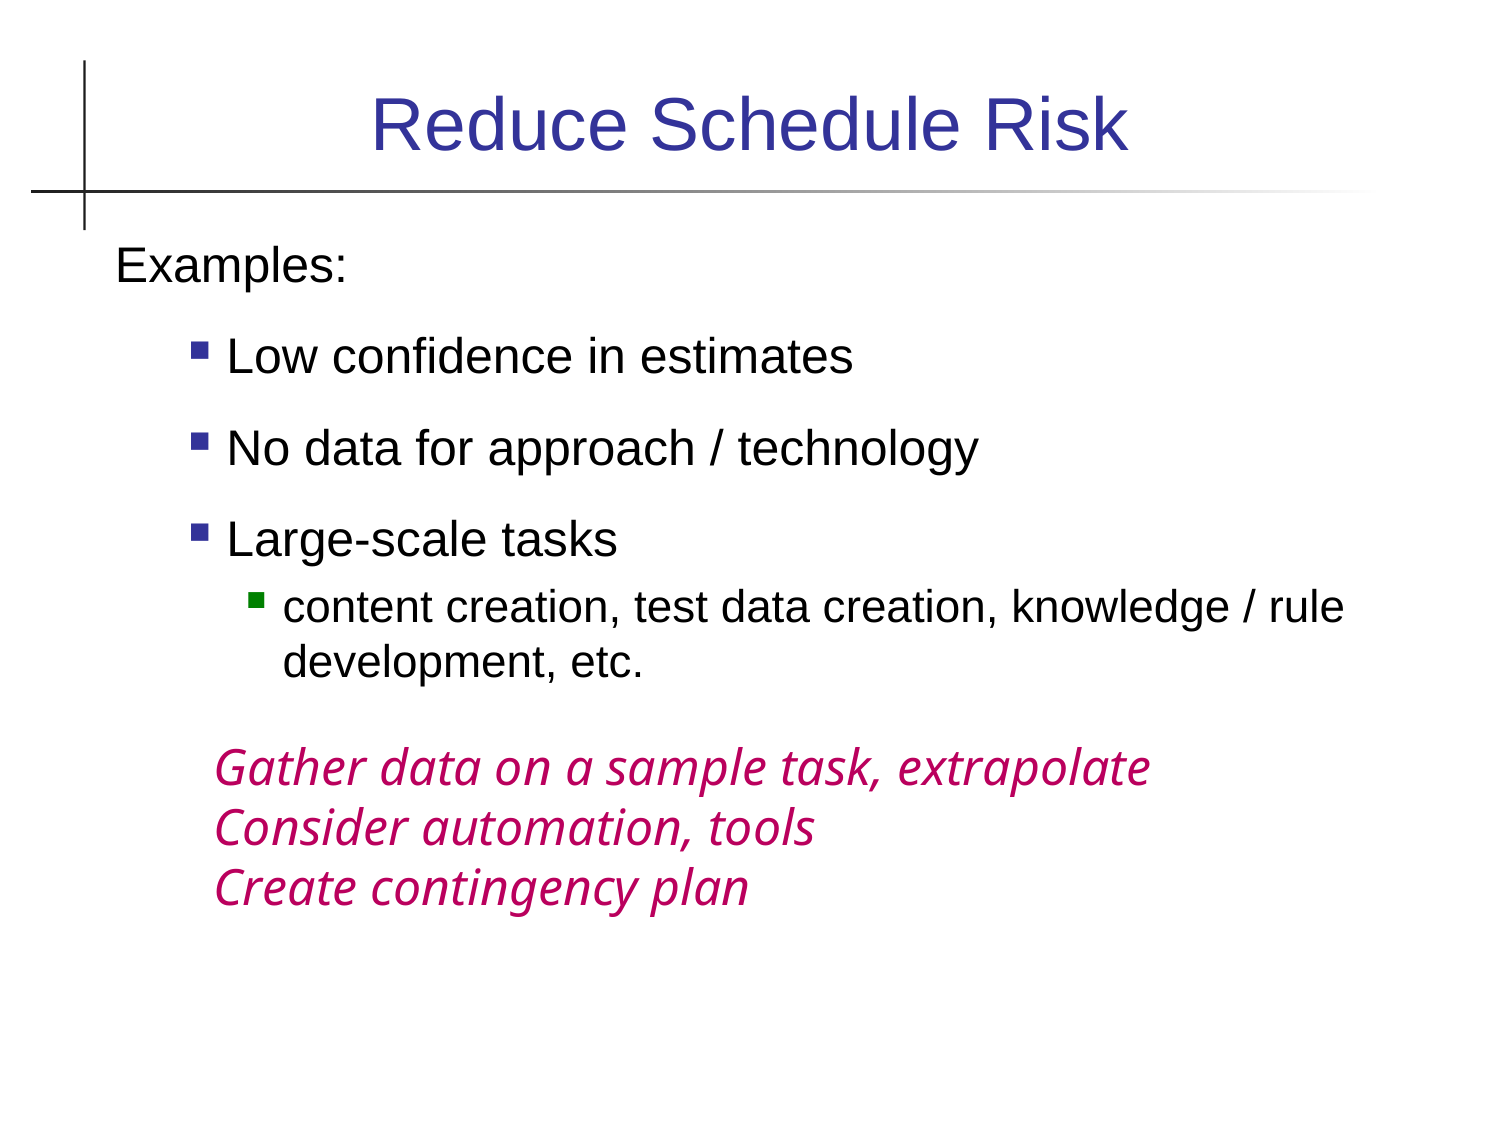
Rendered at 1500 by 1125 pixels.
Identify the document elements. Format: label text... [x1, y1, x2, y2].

title Reduce Schedule Risk [100, 30, 1400, 173]
text_box Gather data on a sample task, extrapolate Consider automation, tools Create contingency plan [199, 727, 1168, 924]
list Examples: Low confidence in estimates No data for approach / technology Large-scale tasks content creation, test data creation, knowledge / rule development, etc. [100, 224, 1400, 958]
